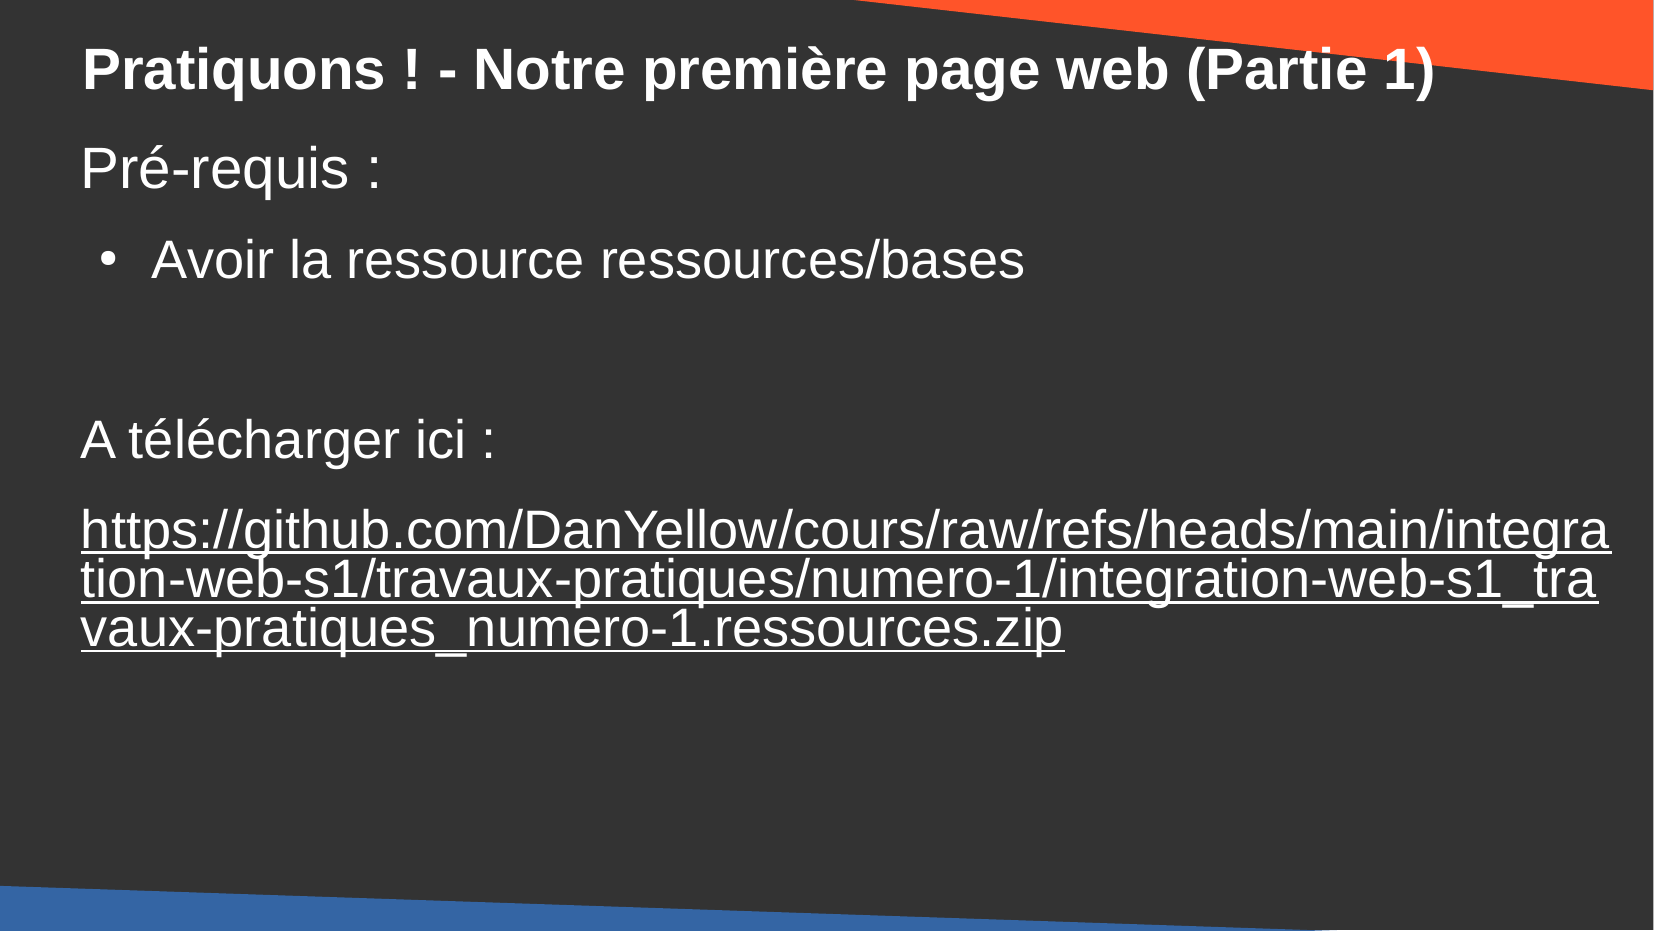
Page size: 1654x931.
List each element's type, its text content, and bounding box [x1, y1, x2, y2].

text_box [854, 0, 1654, 91]
text_box [0, 885, 1337, 931]
list Pré-requis : Avoir la ressource ressources/bases A télécharger ici : https://github.com/DanYellow/cours/raw/refs/heads/main/integration-web-s1/travaux-pratiques/numero-1/integration-web-s1_travaux-pratiques_numero-1.ressources.zip [80, 135, 1620, 721]
title Pratiquons ! - Notre première page web (Partie 1) [82, 37, 1571, 114]
